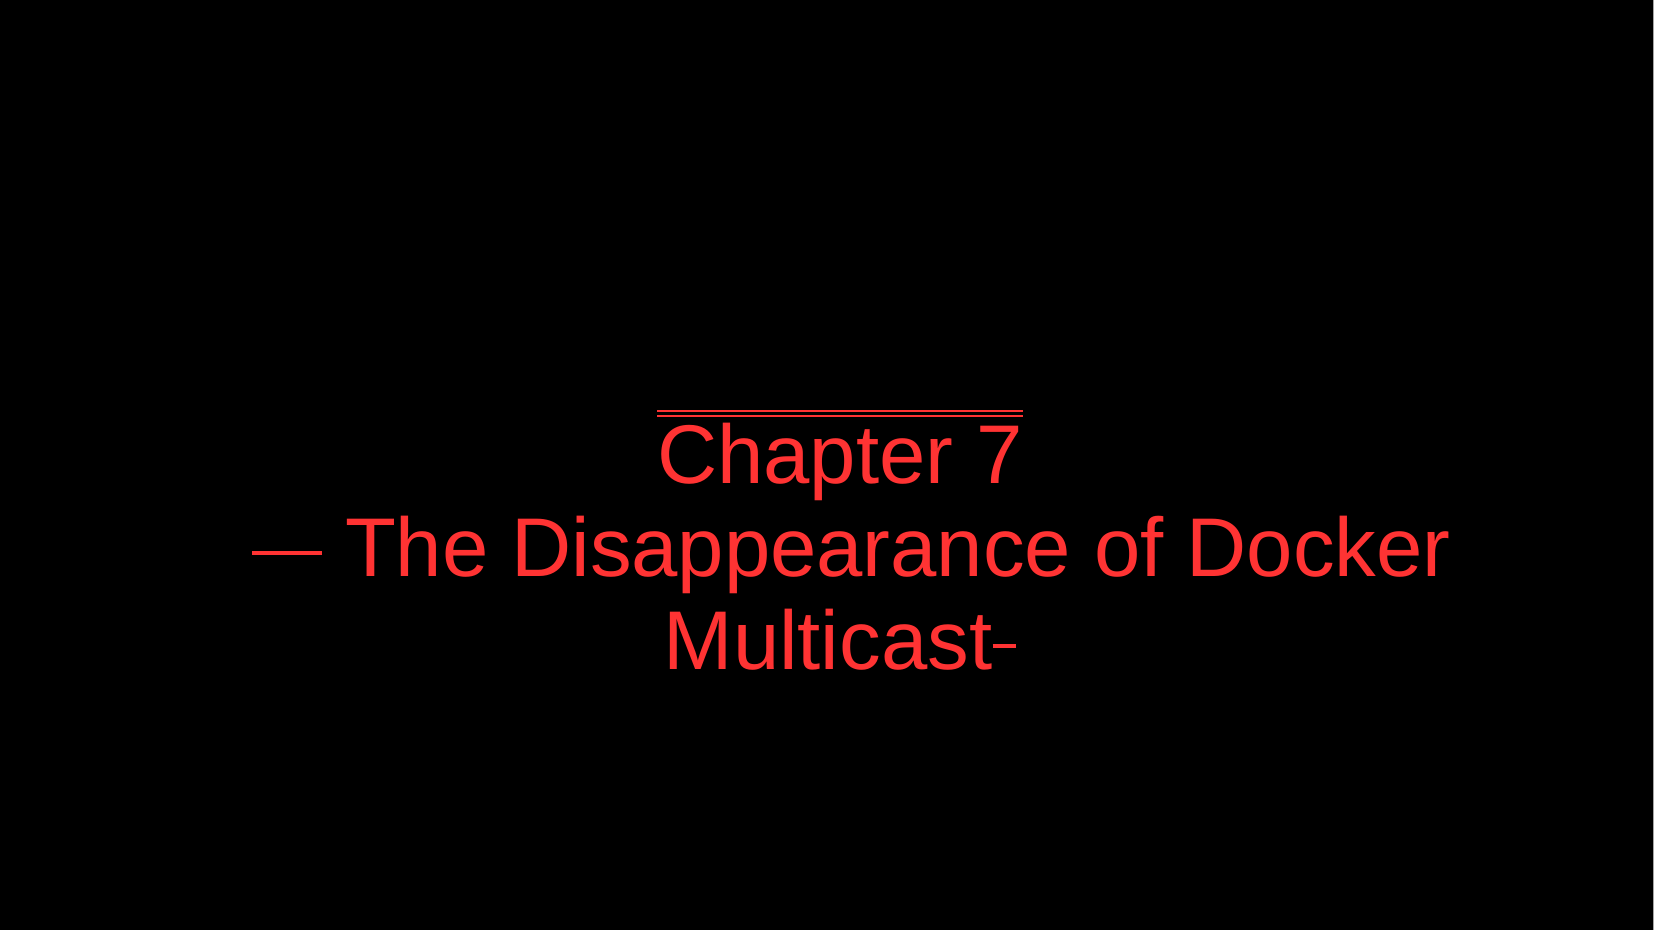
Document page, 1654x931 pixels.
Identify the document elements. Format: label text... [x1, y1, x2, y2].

text_box Chapter 7 The Disappearance of Docker Multicast [165, 401, 1516, 777]
